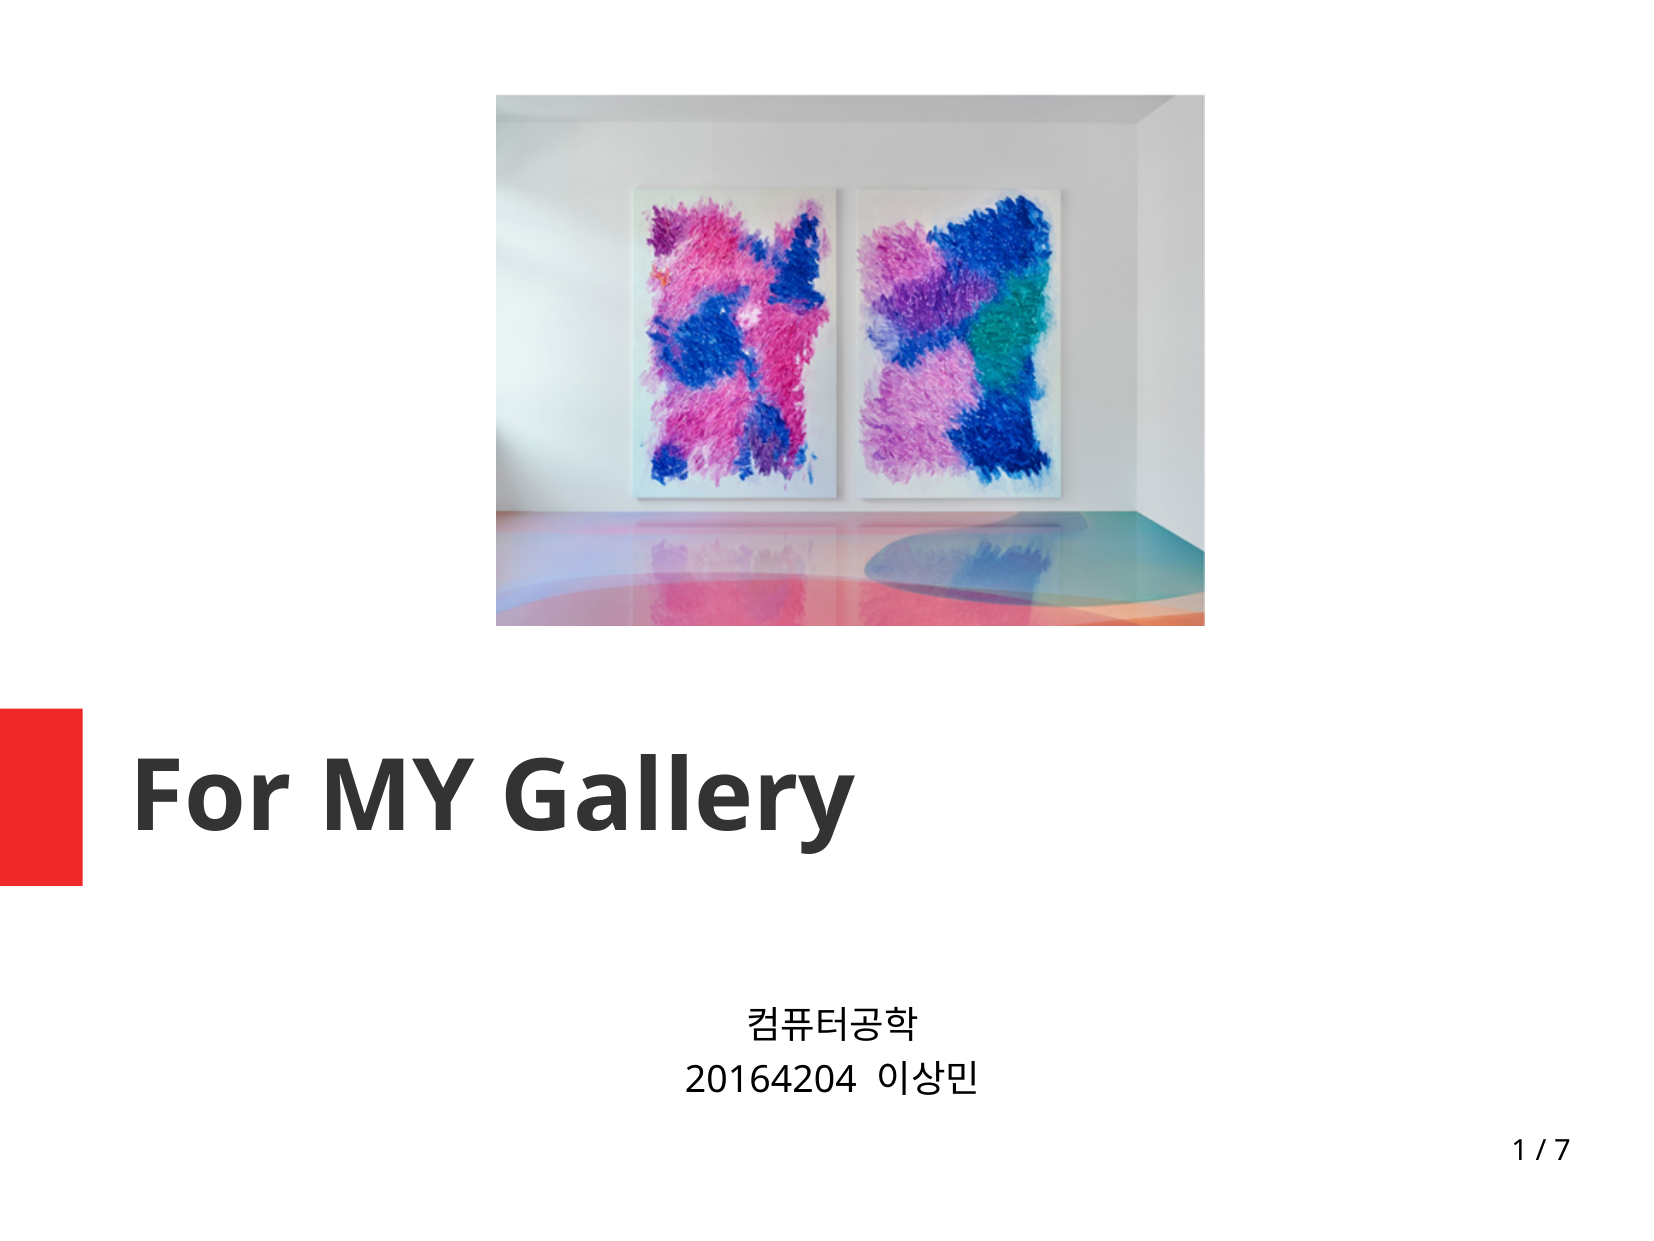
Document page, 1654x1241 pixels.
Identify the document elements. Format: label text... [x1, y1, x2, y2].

picture [496, 94, 1205, 626]
subtitle 컴퓨터공학 20164204 이상민 [129, 968, 1536, 1130]
title For MY Gallery [129, 655, 1536, 928]
